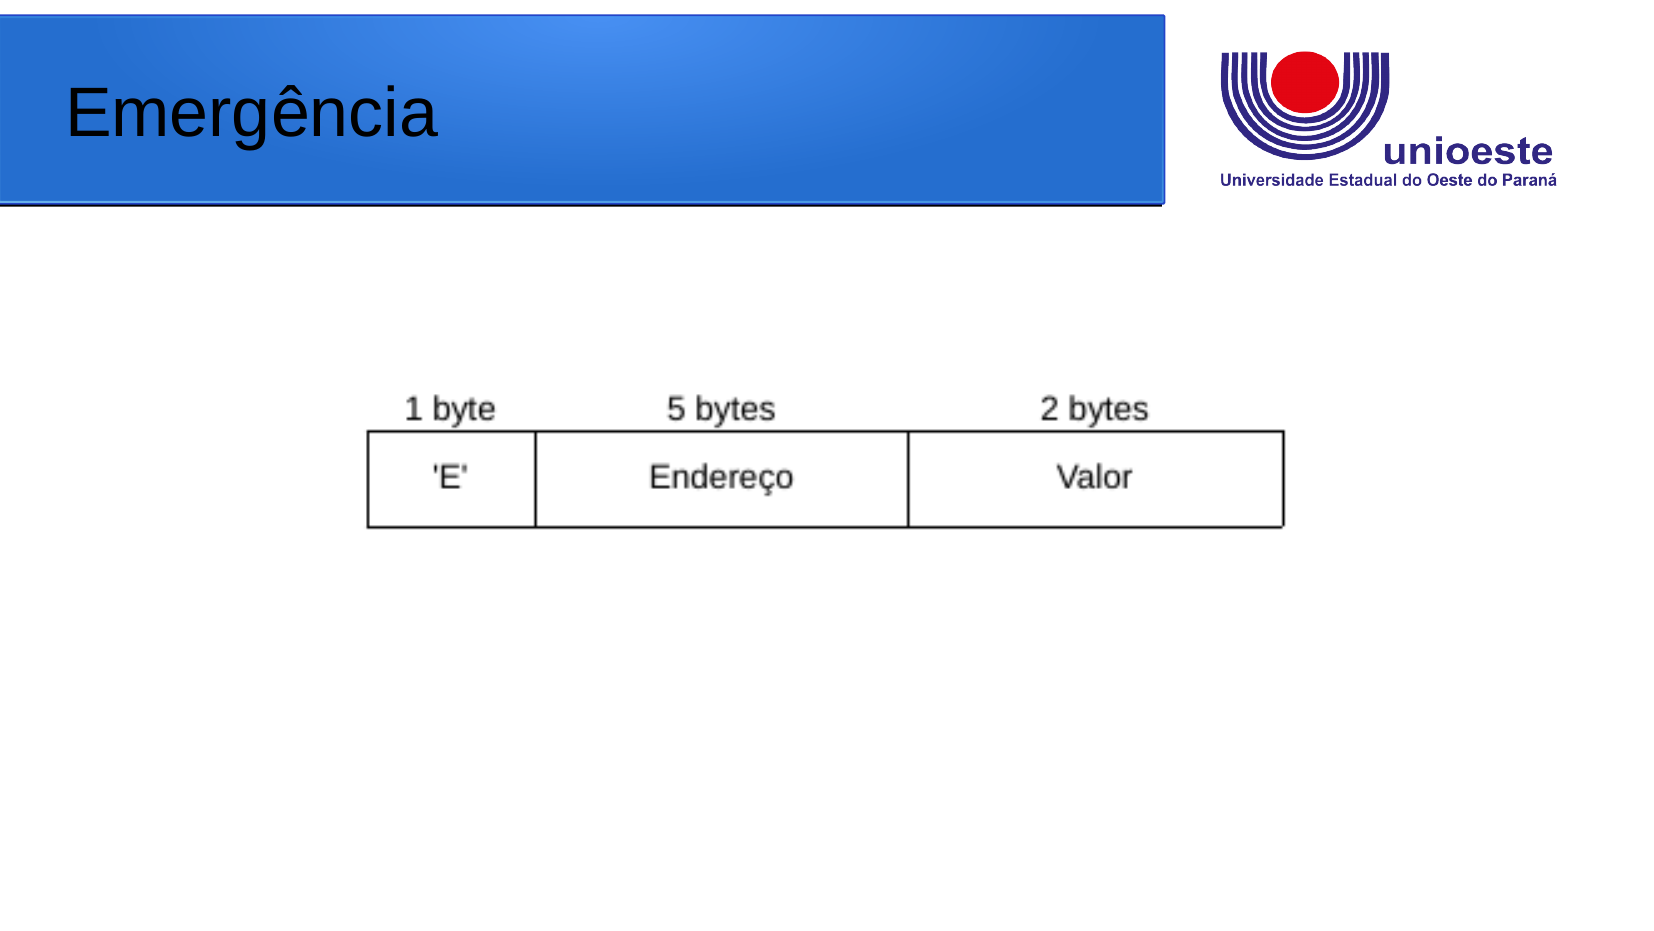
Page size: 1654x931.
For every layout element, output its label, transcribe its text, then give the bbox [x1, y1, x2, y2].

title Emergência [64, 42, 1117, 183]
picture [355, 388, 1298, 542]
picture [1169, 19, 1601, 201]
